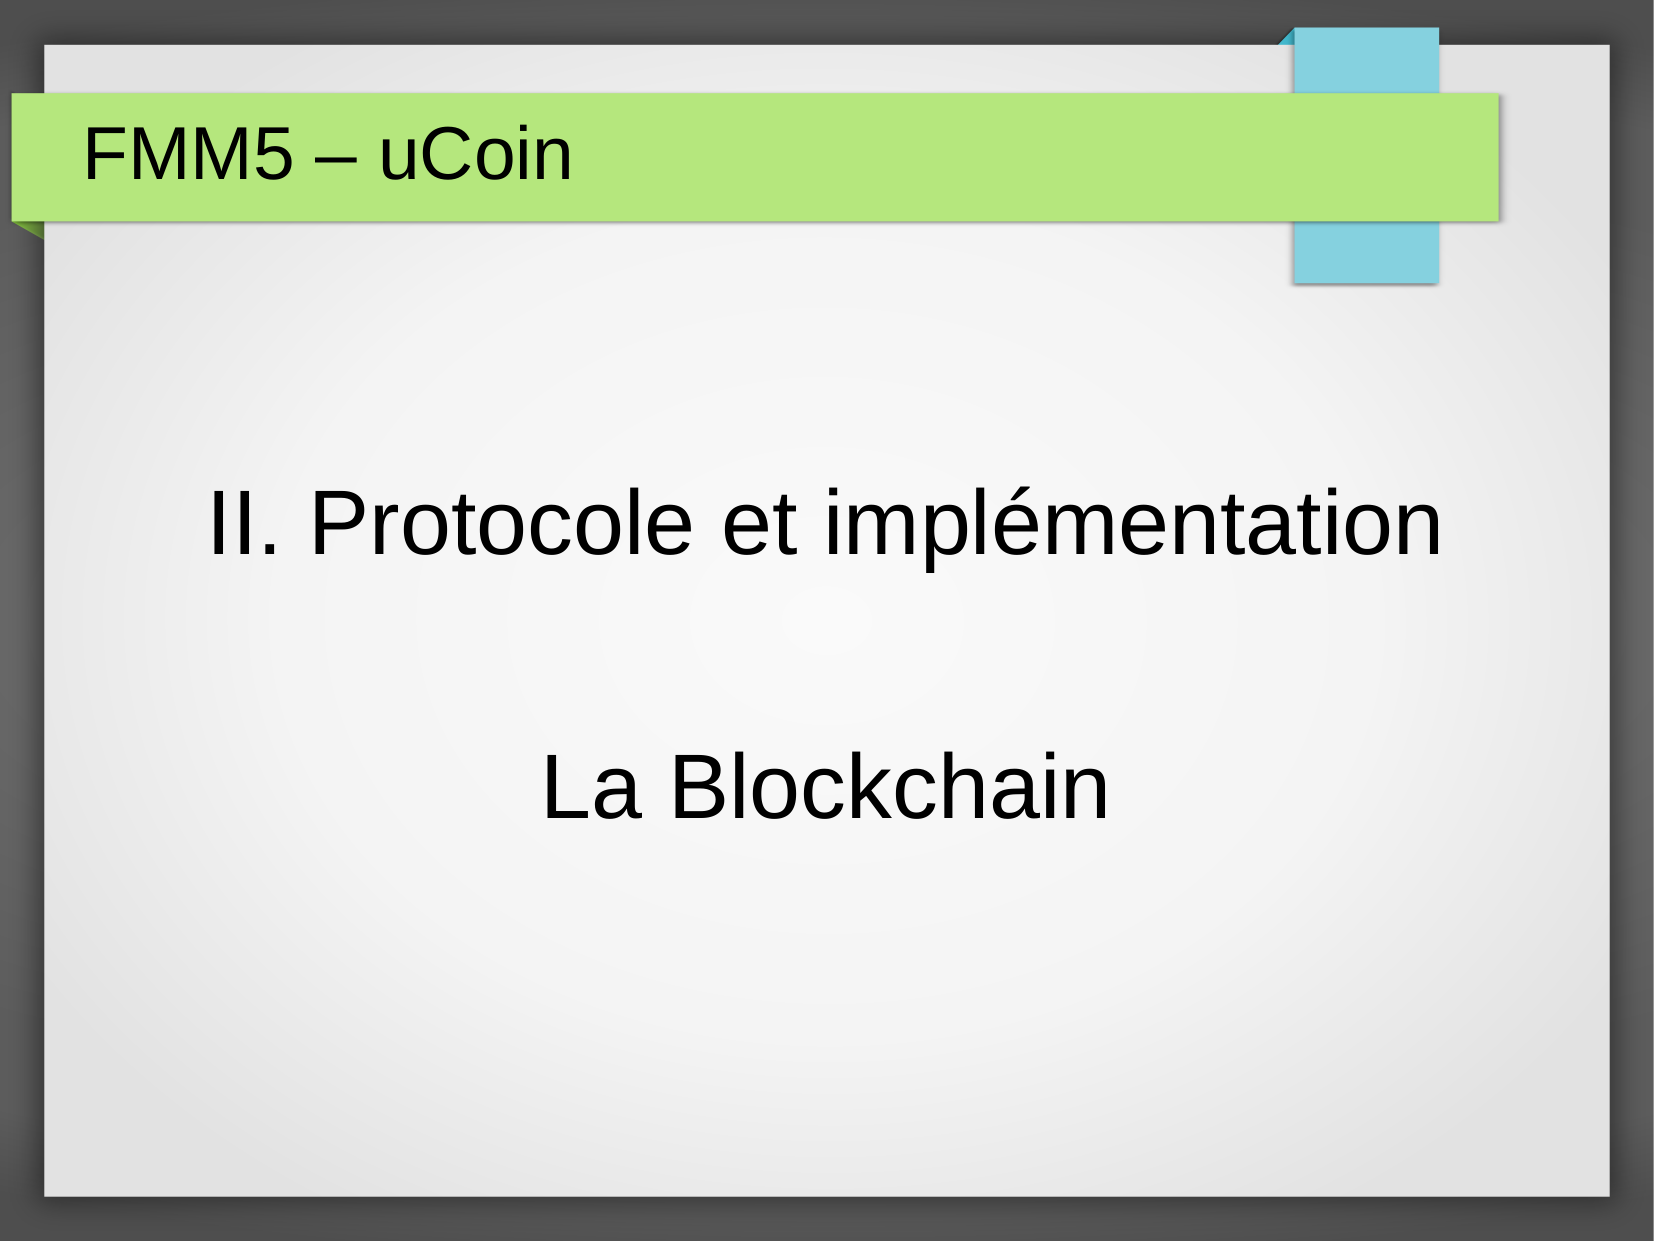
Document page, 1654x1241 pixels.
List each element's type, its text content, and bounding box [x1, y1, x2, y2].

title FMM5 – uCoin [82, 94, 1264, 213]
list II. Protocole et implémentation La Blockchain [82, 295, 1571, 1015]
picture [0, 0, 1654, 1241]
